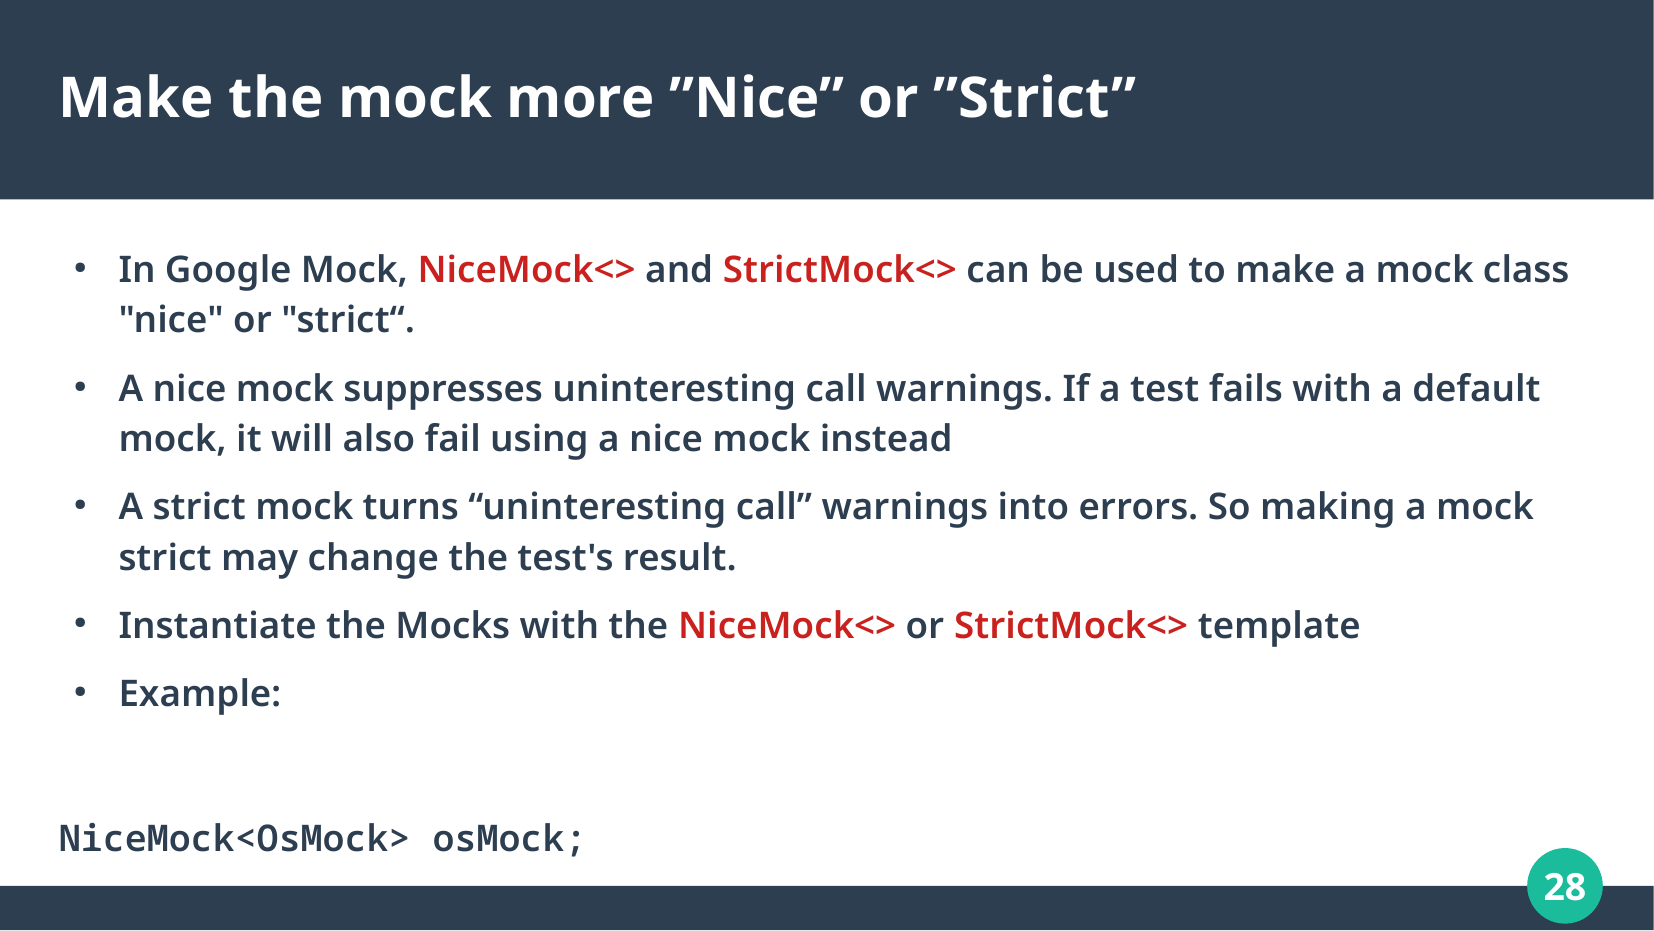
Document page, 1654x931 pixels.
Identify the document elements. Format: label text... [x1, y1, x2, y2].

title Make the mock more ”Nice” or ”Strict” [59, 37, 1595, 155]
list In Google Mock, NiceMock<> and StrictMock<> can be used to make a mock class "nice" or "strict“. A nice mock suppresses uninteresting call warnings. If a test fails with a default mock, it will also fail using a nice mock instead A strict mock turns “uninteresting call” warnings into errors. So making a mock strict may change the test's result. Instantiate the Mocks with the NiceMock<> or StrictMock<> template Example: NiceMock<OsMock> osMock; [59, 243, 1595, 864]
